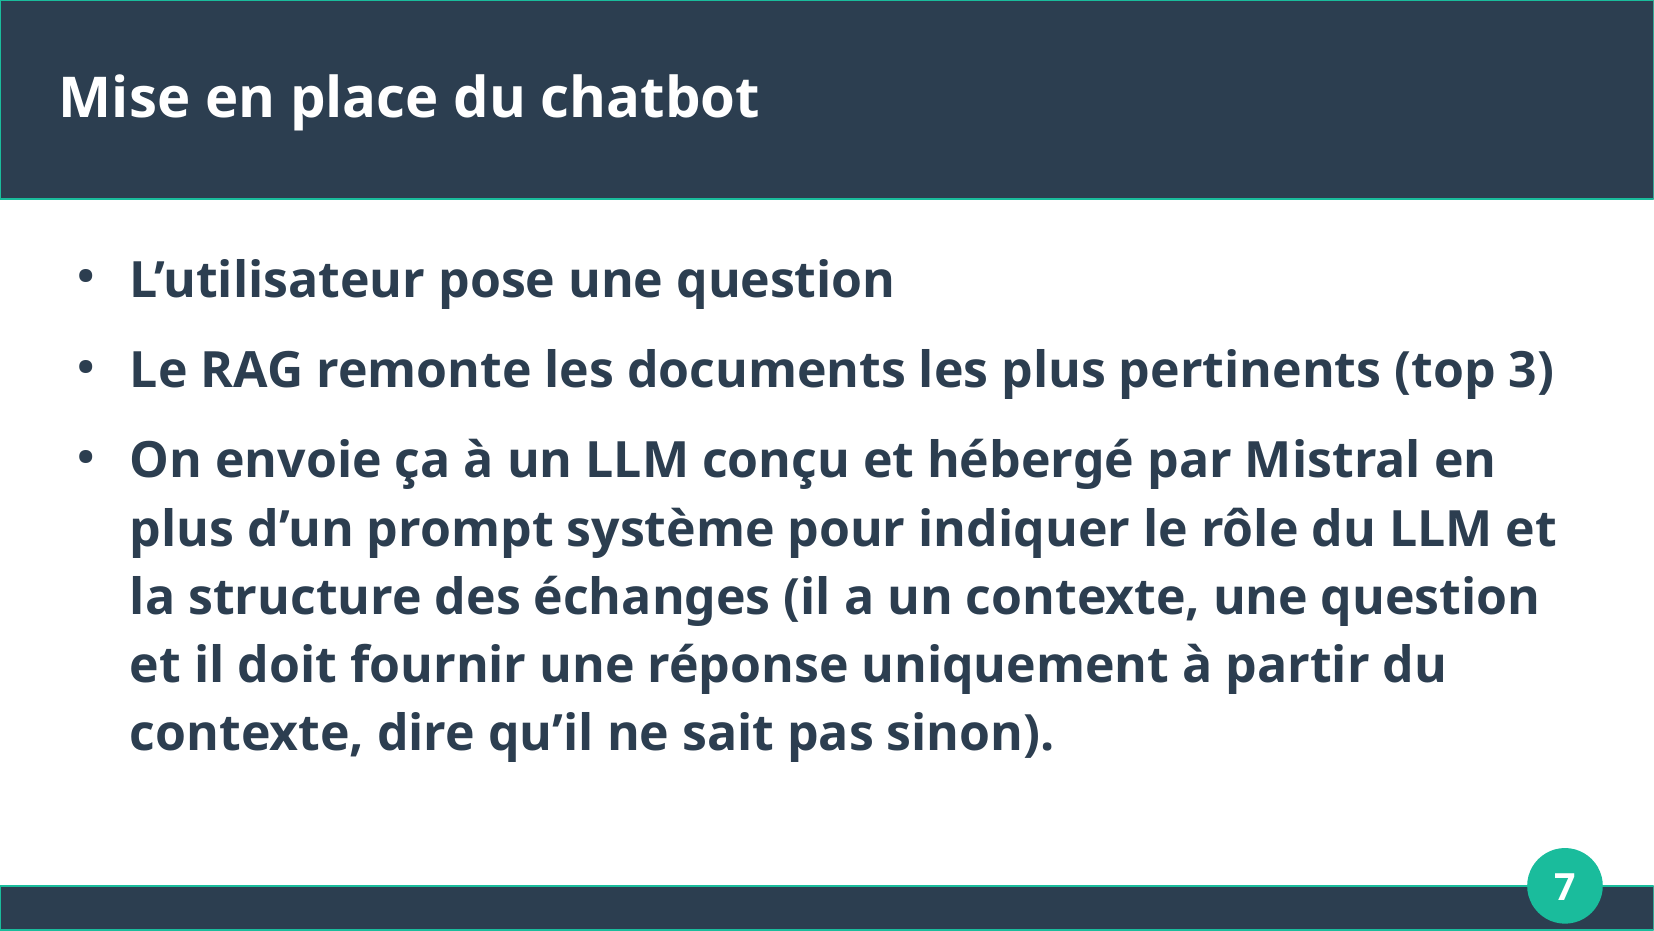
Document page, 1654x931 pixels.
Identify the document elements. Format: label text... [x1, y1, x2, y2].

title Mise en place du chatbot [59, 37, 1595, 155]
list L’utilisateur pose une question Le RAG remonte les documents les plus pertinents (top 3) On envoie ça à un LLM conçu et hébergé par Mistral en plus d’un prompt système pour indiquer le rôle du LLM et la structure des échanges (il a un contexte, une question et il doit fournir une réponse uniquement à partir du contexte, dire qu’il ne sait pas sinon). [59, 243, 1595, 864]
